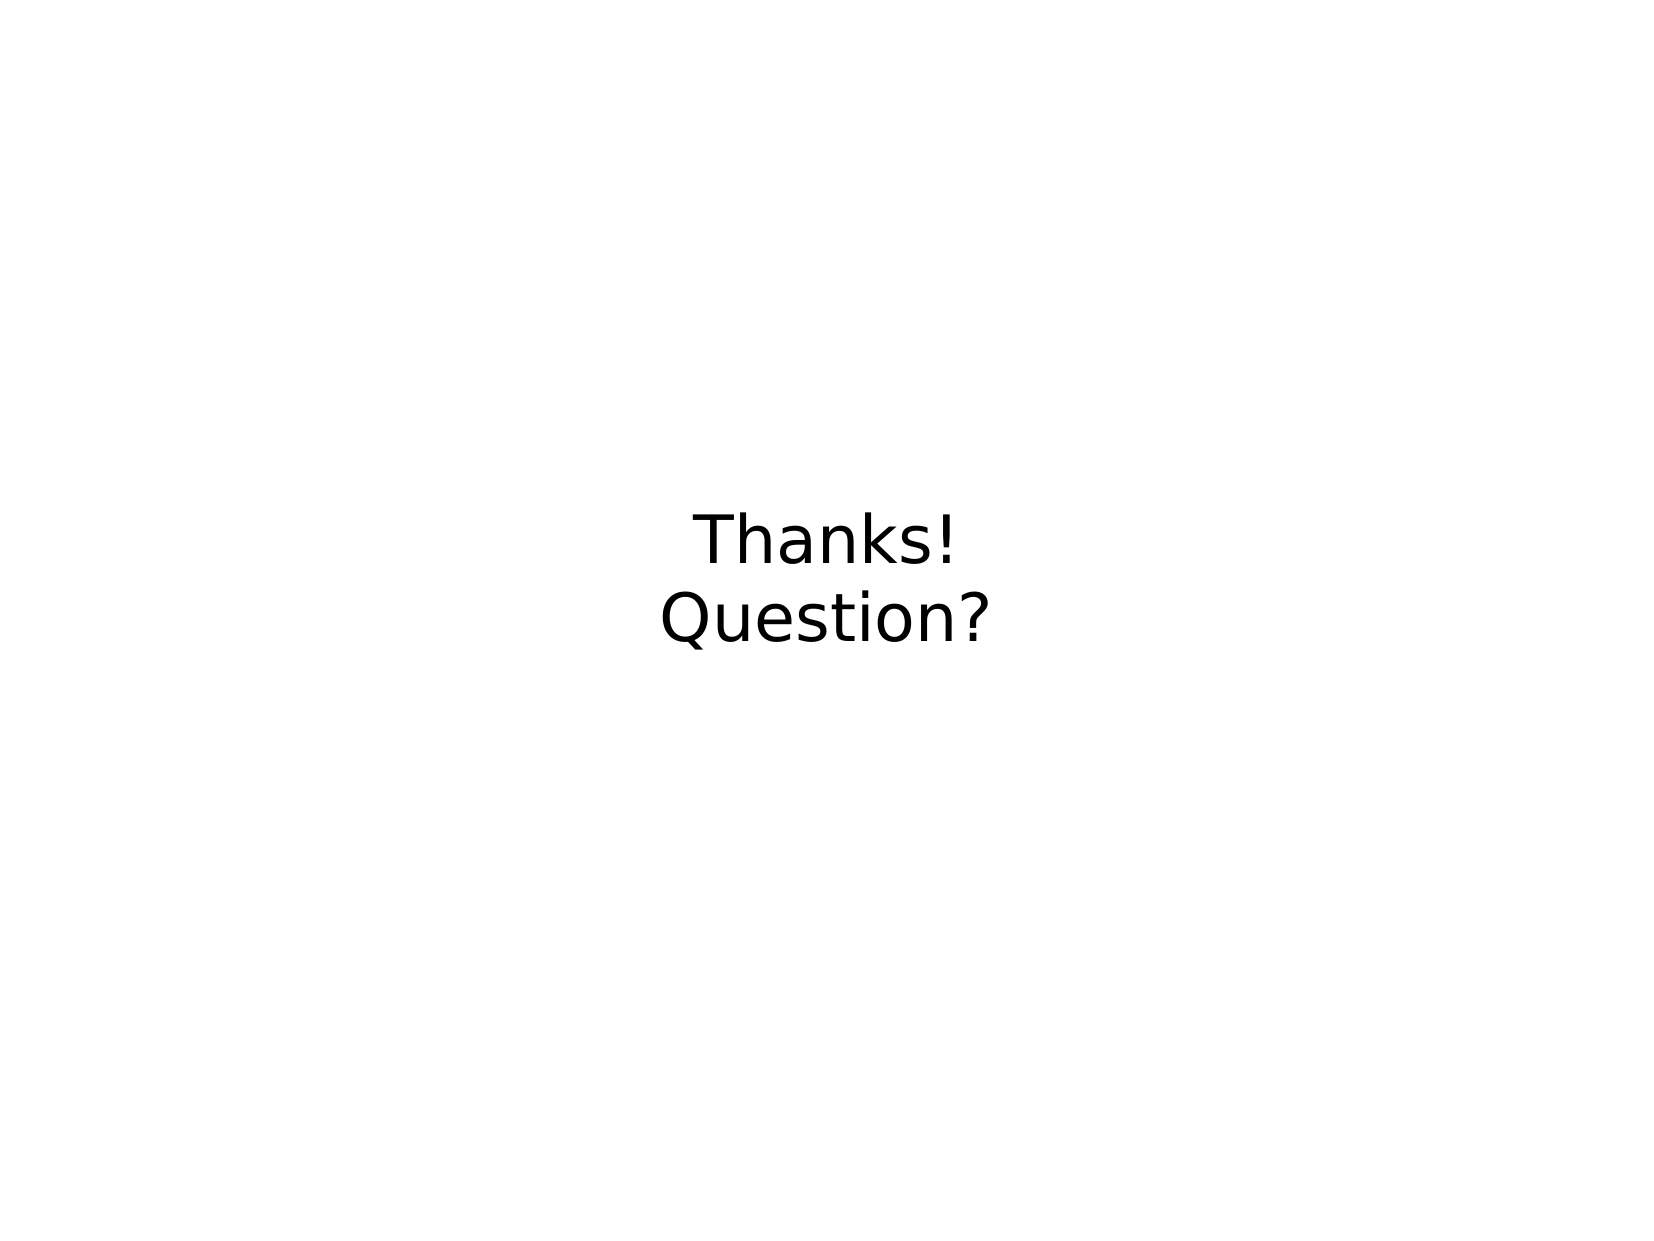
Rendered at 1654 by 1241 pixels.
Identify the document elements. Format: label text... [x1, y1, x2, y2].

subtitle Thanks! Question? [82, 56, 1571, 1102]
